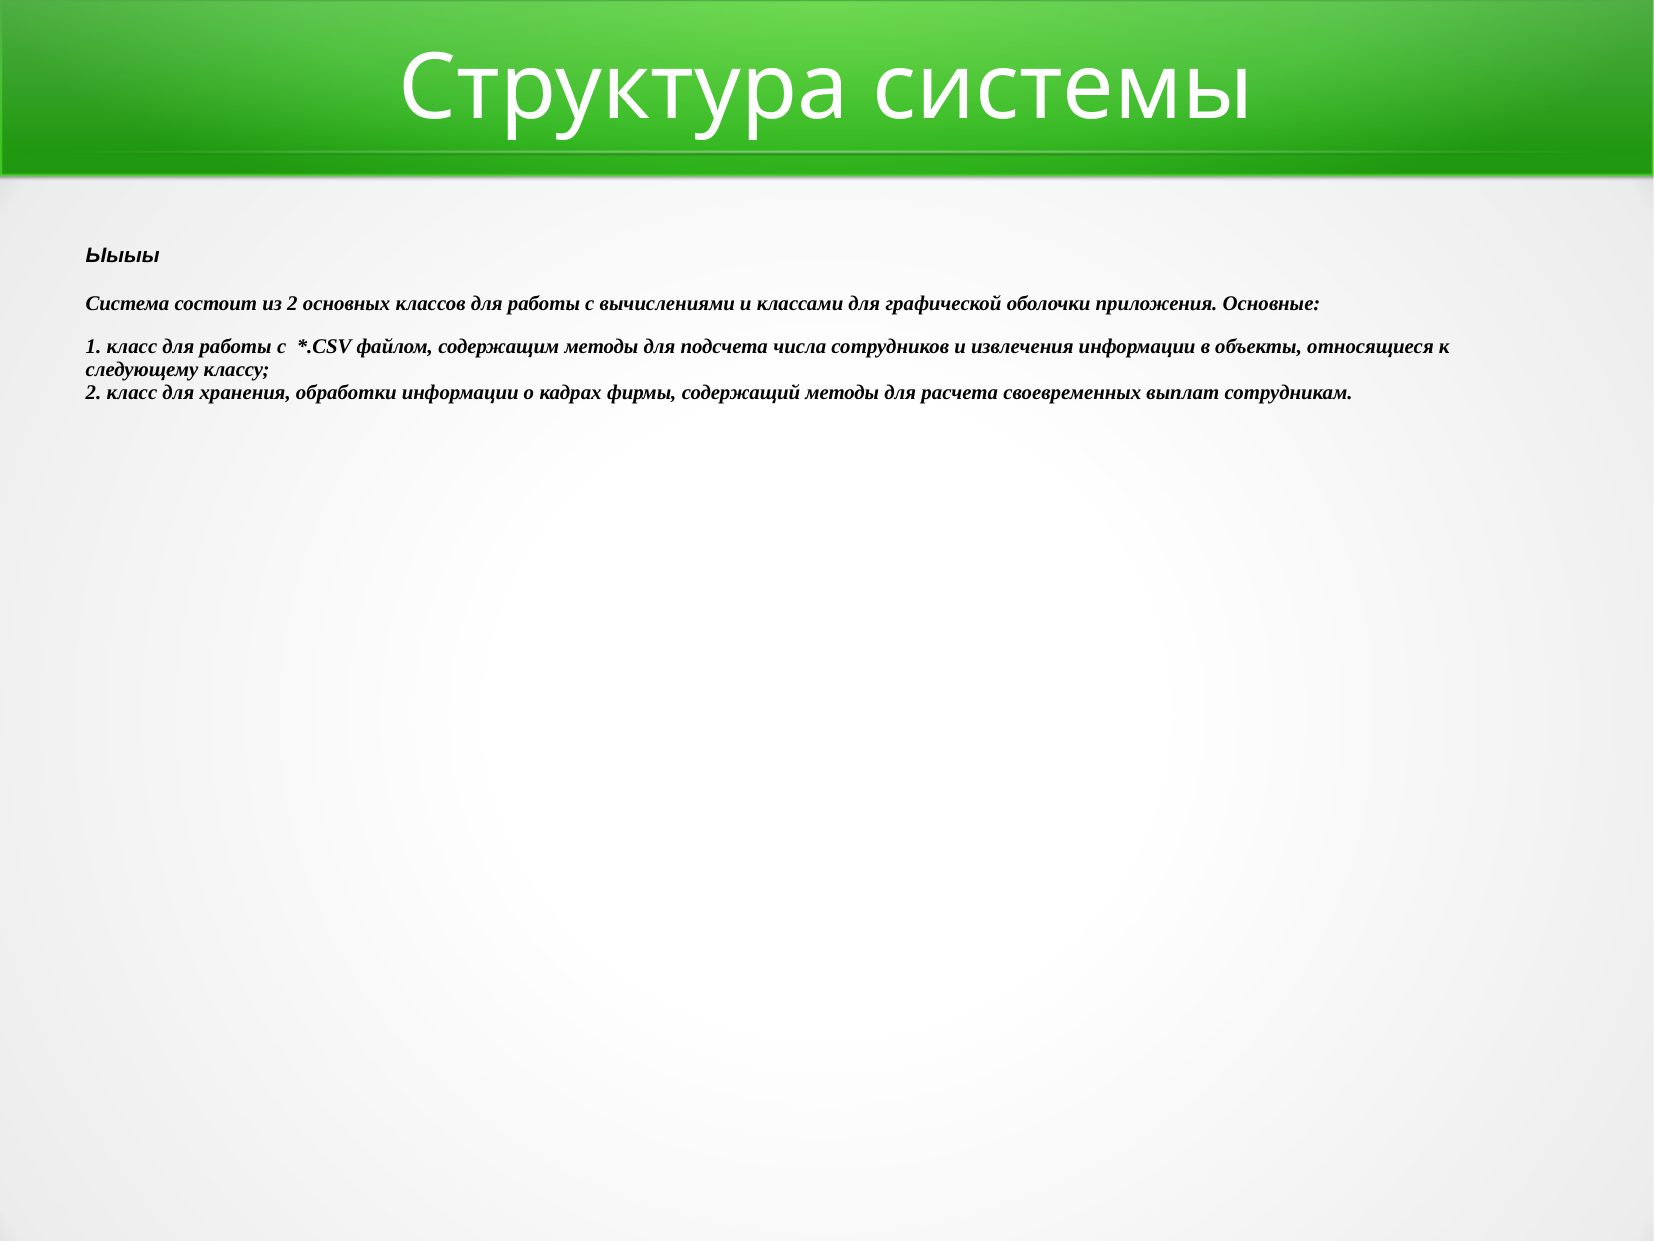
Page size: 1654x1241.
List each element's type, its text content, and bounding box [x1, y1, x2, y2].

picture [0, 0, 1654, 1241]
text_box Ыыыы Система состоит из 2 основных классов для работы с вычислениями и классами для графической оболочки приложения. Основные: 1. класс для работы с *.CSV файлом, содержащим методы для подсчета числа сотрудников и извлечения информации в объекты, относящиеся к следующему классу; 2. класс для хранения, обработки информации о кадрах фирмы, содержащий методы для расчета своевременных выплат сотрудникам. [70, 236, 1571, 1189]
title Структура системы [82, 11, 1571, 154]
